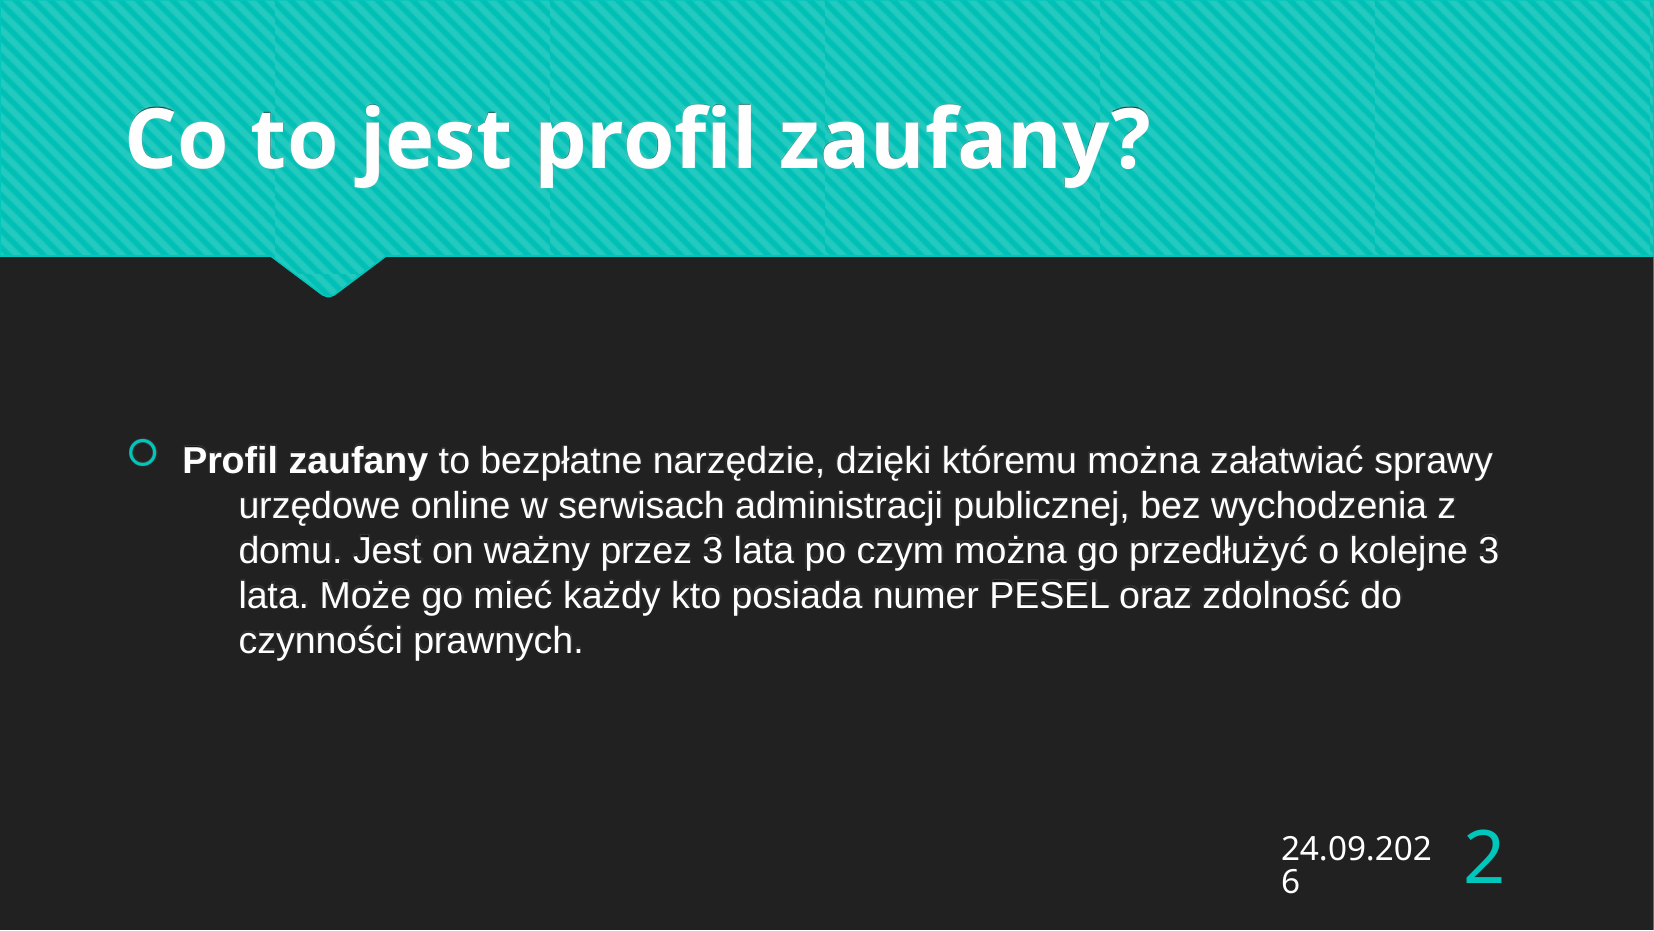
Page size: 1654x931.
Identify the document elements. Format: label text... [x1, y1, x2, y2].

title Co to jest profil zaufany? [109, 60, 1544, 193]
text_box 2 [1448, 802, 1593, 869]
list Profil zaufany to bezpłatne narzędzie, dzięki któremu można załatwiać sprawy urzędowe online w serwisach administracji publicznej, bez wychodzenia z domu. Jest on ważny przez 3 lata po czym można go przedłużyć o kolejne 3 lata. Może go mieć każdy kto posiada numer PESEL oraz zdolność do czynności prawnych. [111, 301, 1543, 795]
text_box [1266, 819, 1448, 869]
